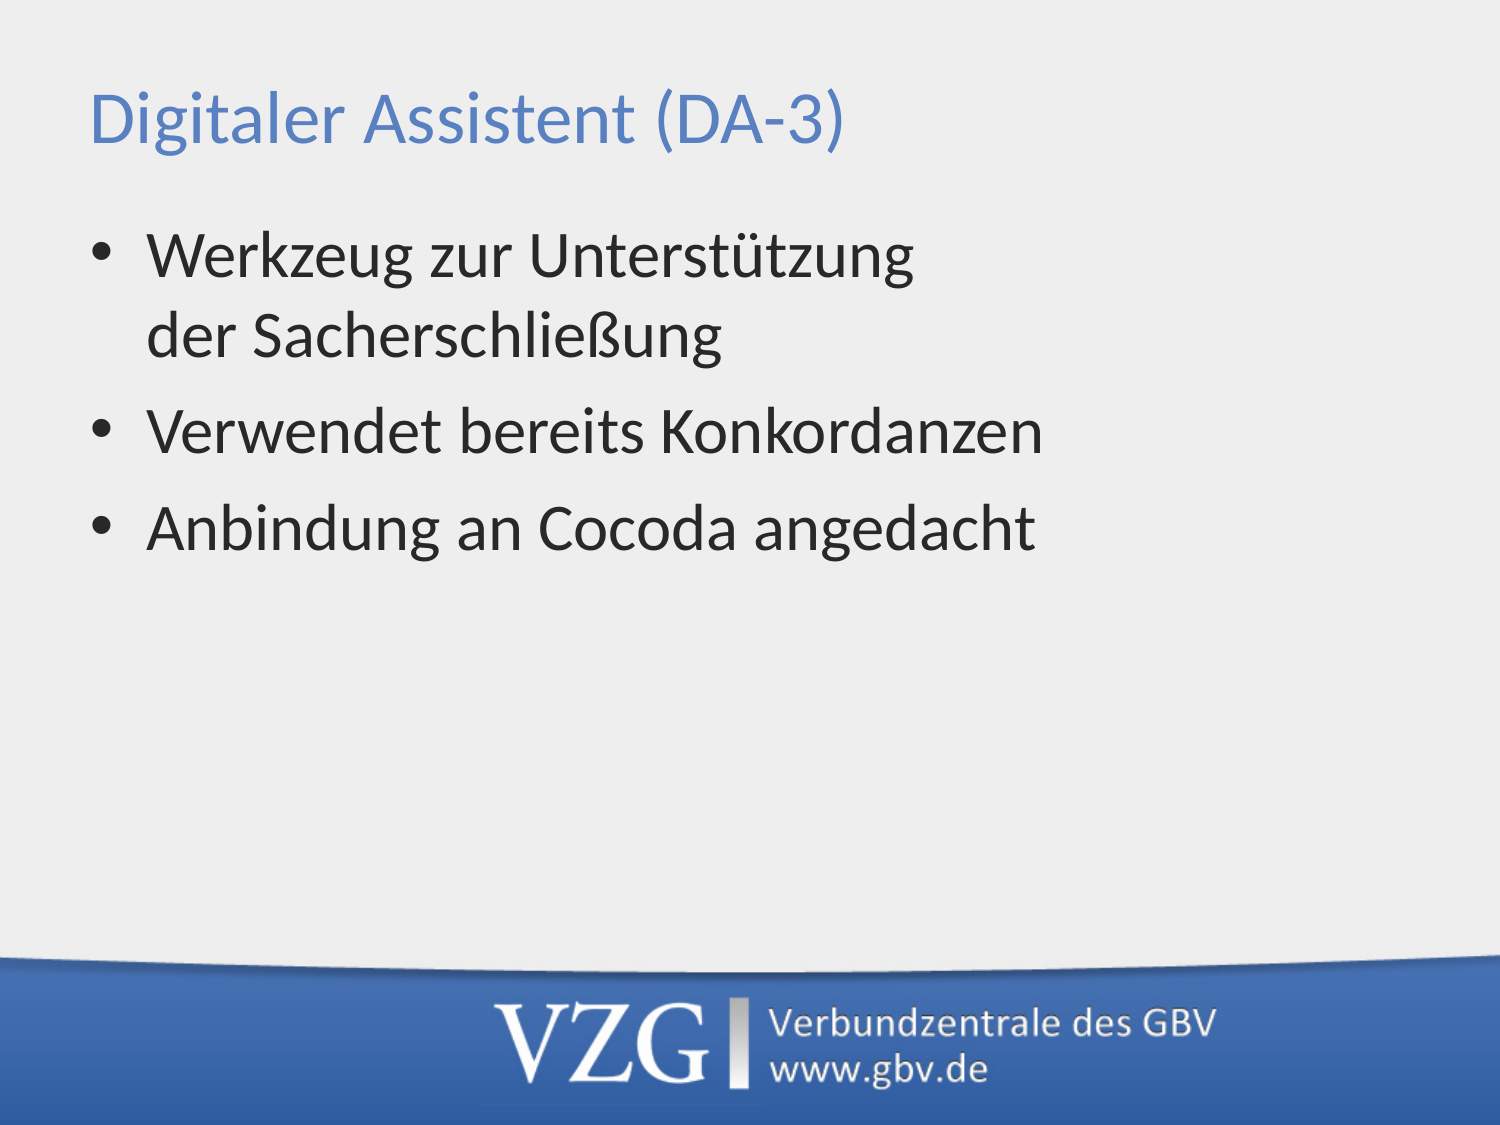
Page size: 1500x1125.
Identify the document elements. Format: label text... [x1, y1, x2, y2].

list Werkzeug zur Unterstützung der Sacherschließung Verwendet bereits Konkordanzen Anbindung an Cocoda angedacht [75, 202, 1426, 1005]
title Digitaler Assistent (DA-3) [75, 36, 1426, 192]
picture [0, 0, 1500, 1125]
